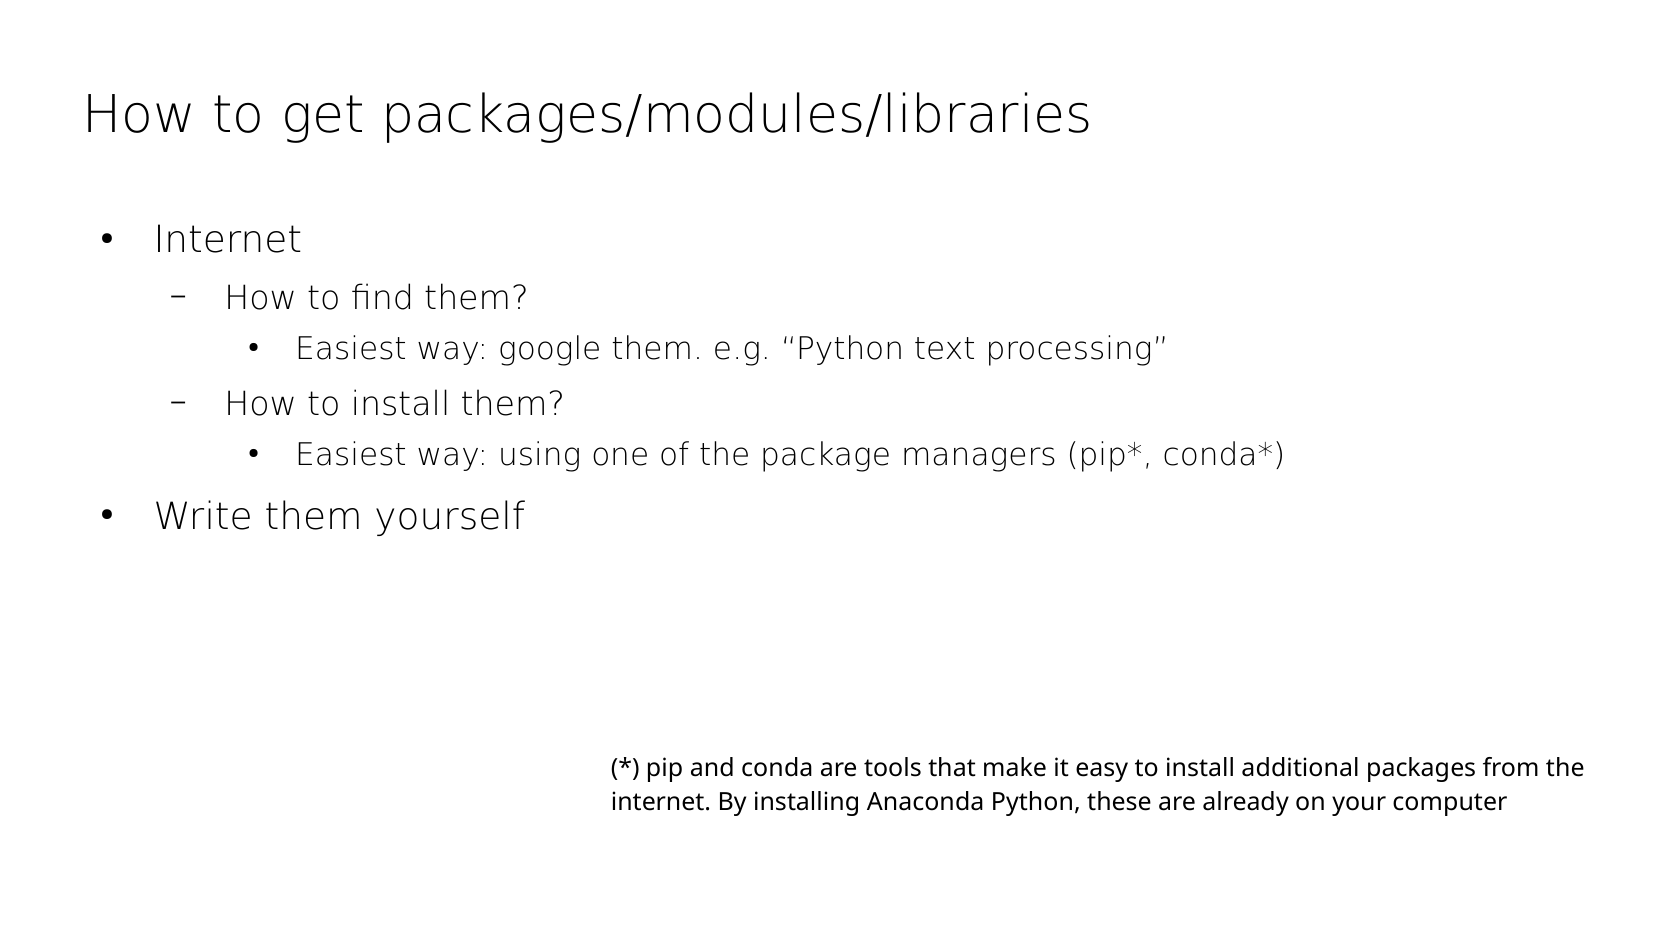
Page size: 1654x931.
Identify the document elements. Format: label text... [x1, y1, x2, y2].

title How to get packages/modules/libraries [82, 37, 1571, 193]
text_box (*) pip and conda are tools that make it easy to install additional packages from the internet. By installing Anaconda Python, these are already on your computer [596, 741, 1617, 815]
list Internet How to find them? Easiest way: google them. e.g. “Python text processing” How to install them? Easiest way: using one of the package managers (pip*, conda*) Write them yourself [82, 217, 1571, 758]
